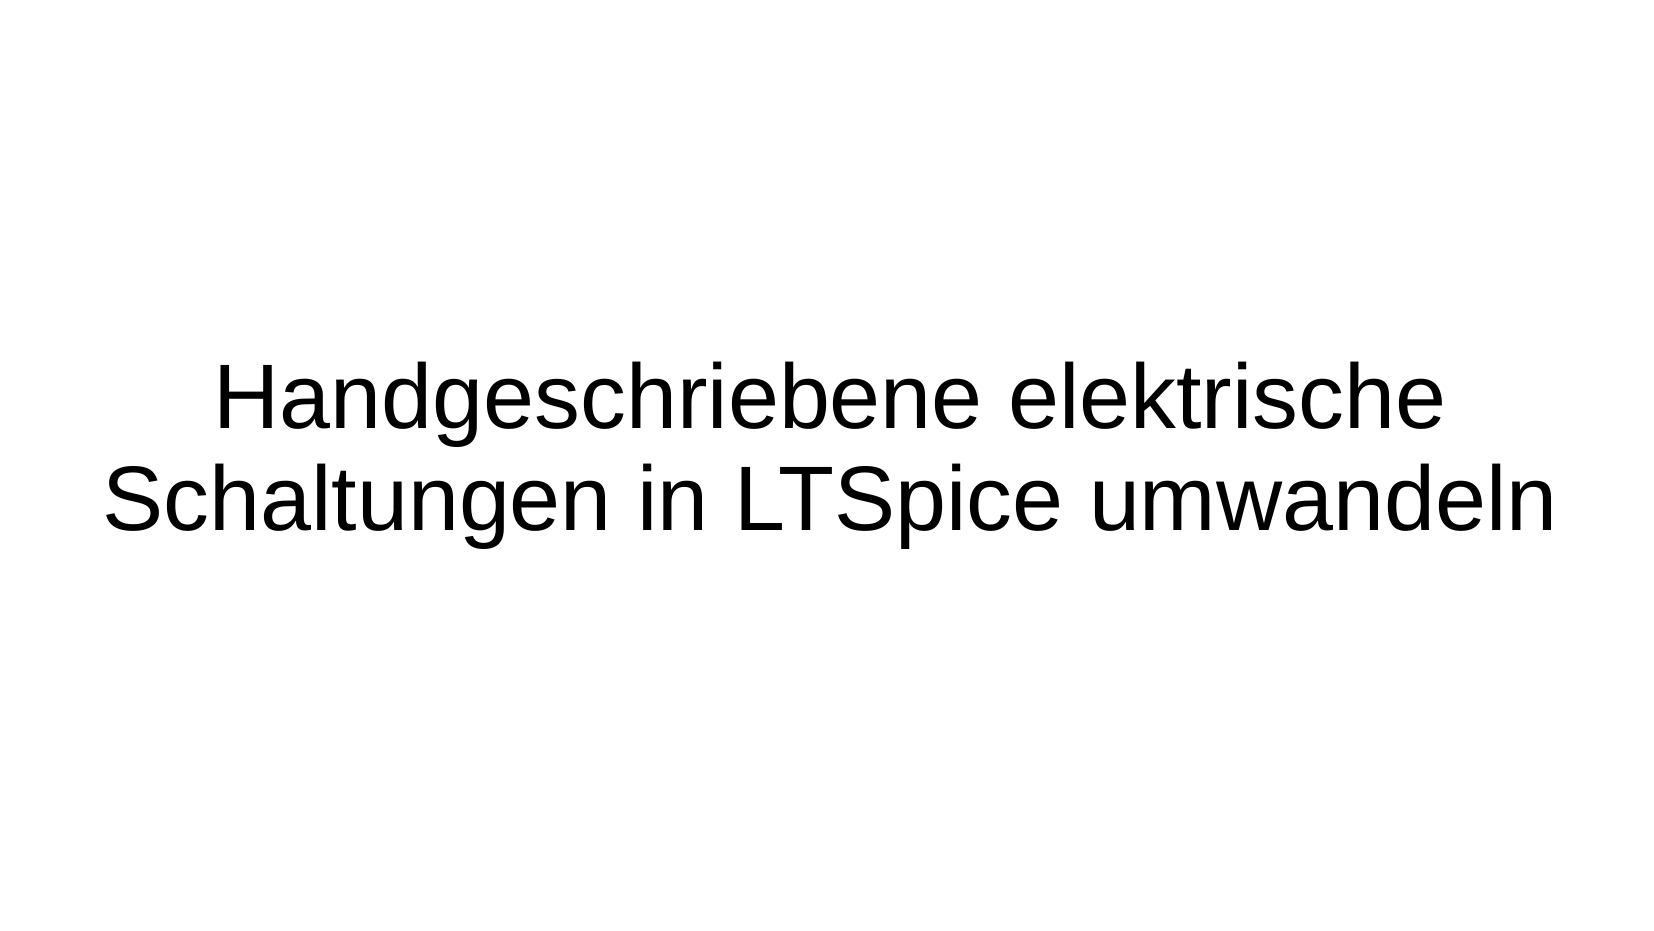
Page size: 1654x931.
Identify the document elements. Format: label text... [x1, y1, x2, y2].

title Handgeschriebene elektrische Schaltungen in LTSpice umwandeln [86, 345, 1576, 551]
